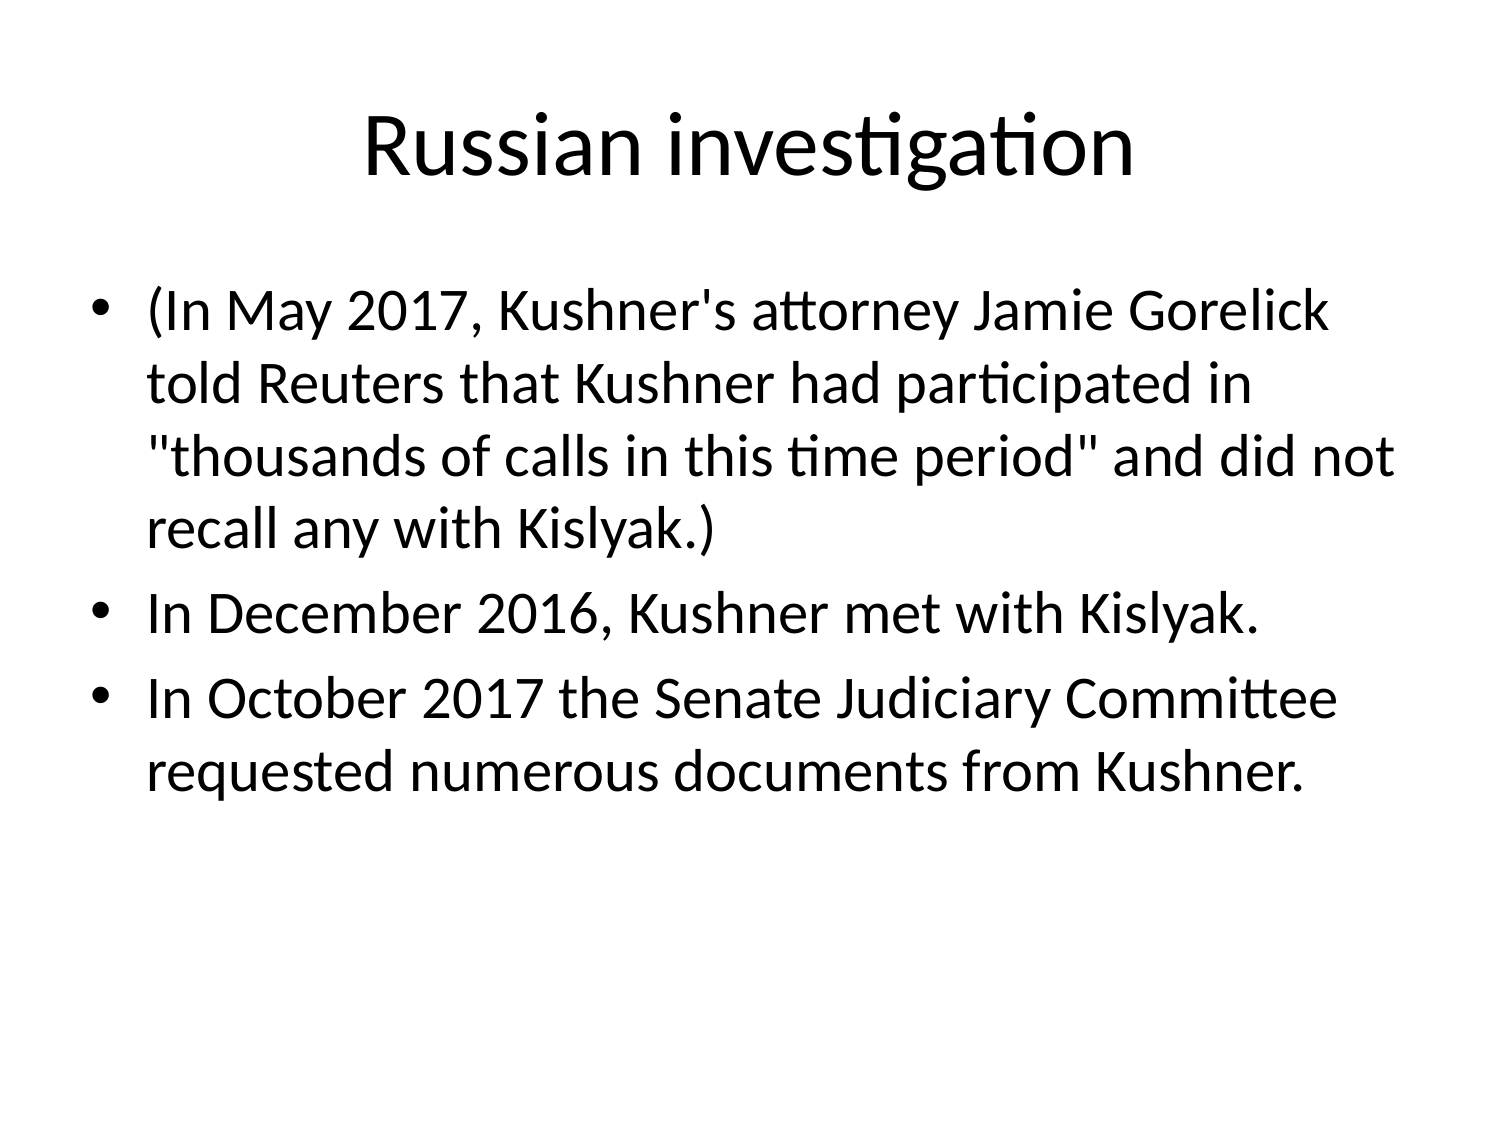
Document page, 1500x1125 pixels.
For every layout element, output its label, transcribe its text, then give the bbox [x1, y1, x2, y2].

title Russian investigation [75, 45, 1425, 233]
list (In May 2017, Kushner's attorney Jamie Gorelick told Reuters that Kushner had participated in "thousands of calls in this time period" and did not recall any with Kislyak.) In December 2016, Kushner met with Kislyak. In October 2017 the Senate Judiciary Committee requested numerous documents from Kushner. [75, 262, 1425, 1005]
